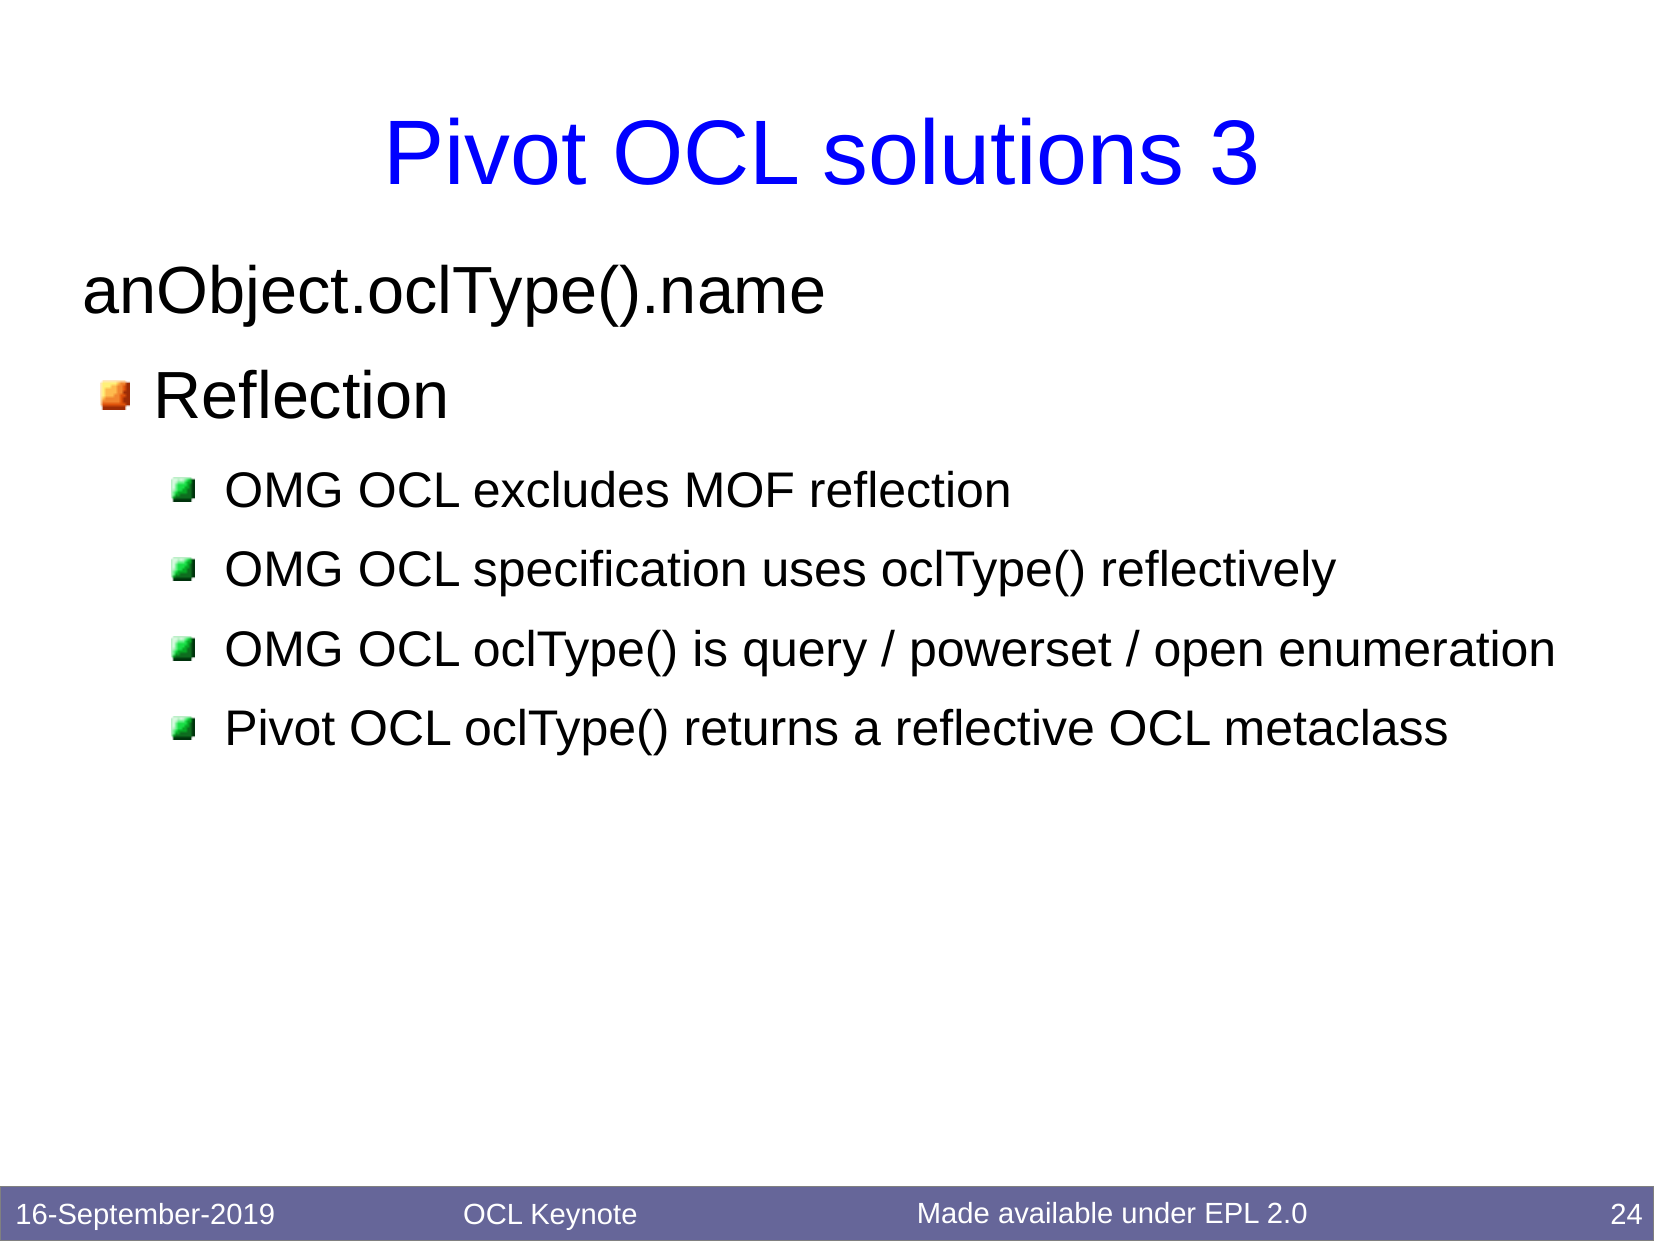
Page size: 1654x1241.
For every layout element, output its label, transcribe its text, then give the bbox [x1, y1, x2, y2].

title Pivot OCL solutions 3 [78, 49, 1567, 257]
list anObject.oclType().name Reflection OMG OCL excludes MOF reflection OMG OCL specification uses oclType() reflectively OMG OCL oclType() is query / powerset / open enumeration Pivot OCL oclType() returns a reflective OCL metaclass [82, 253, 1654, 1241]
